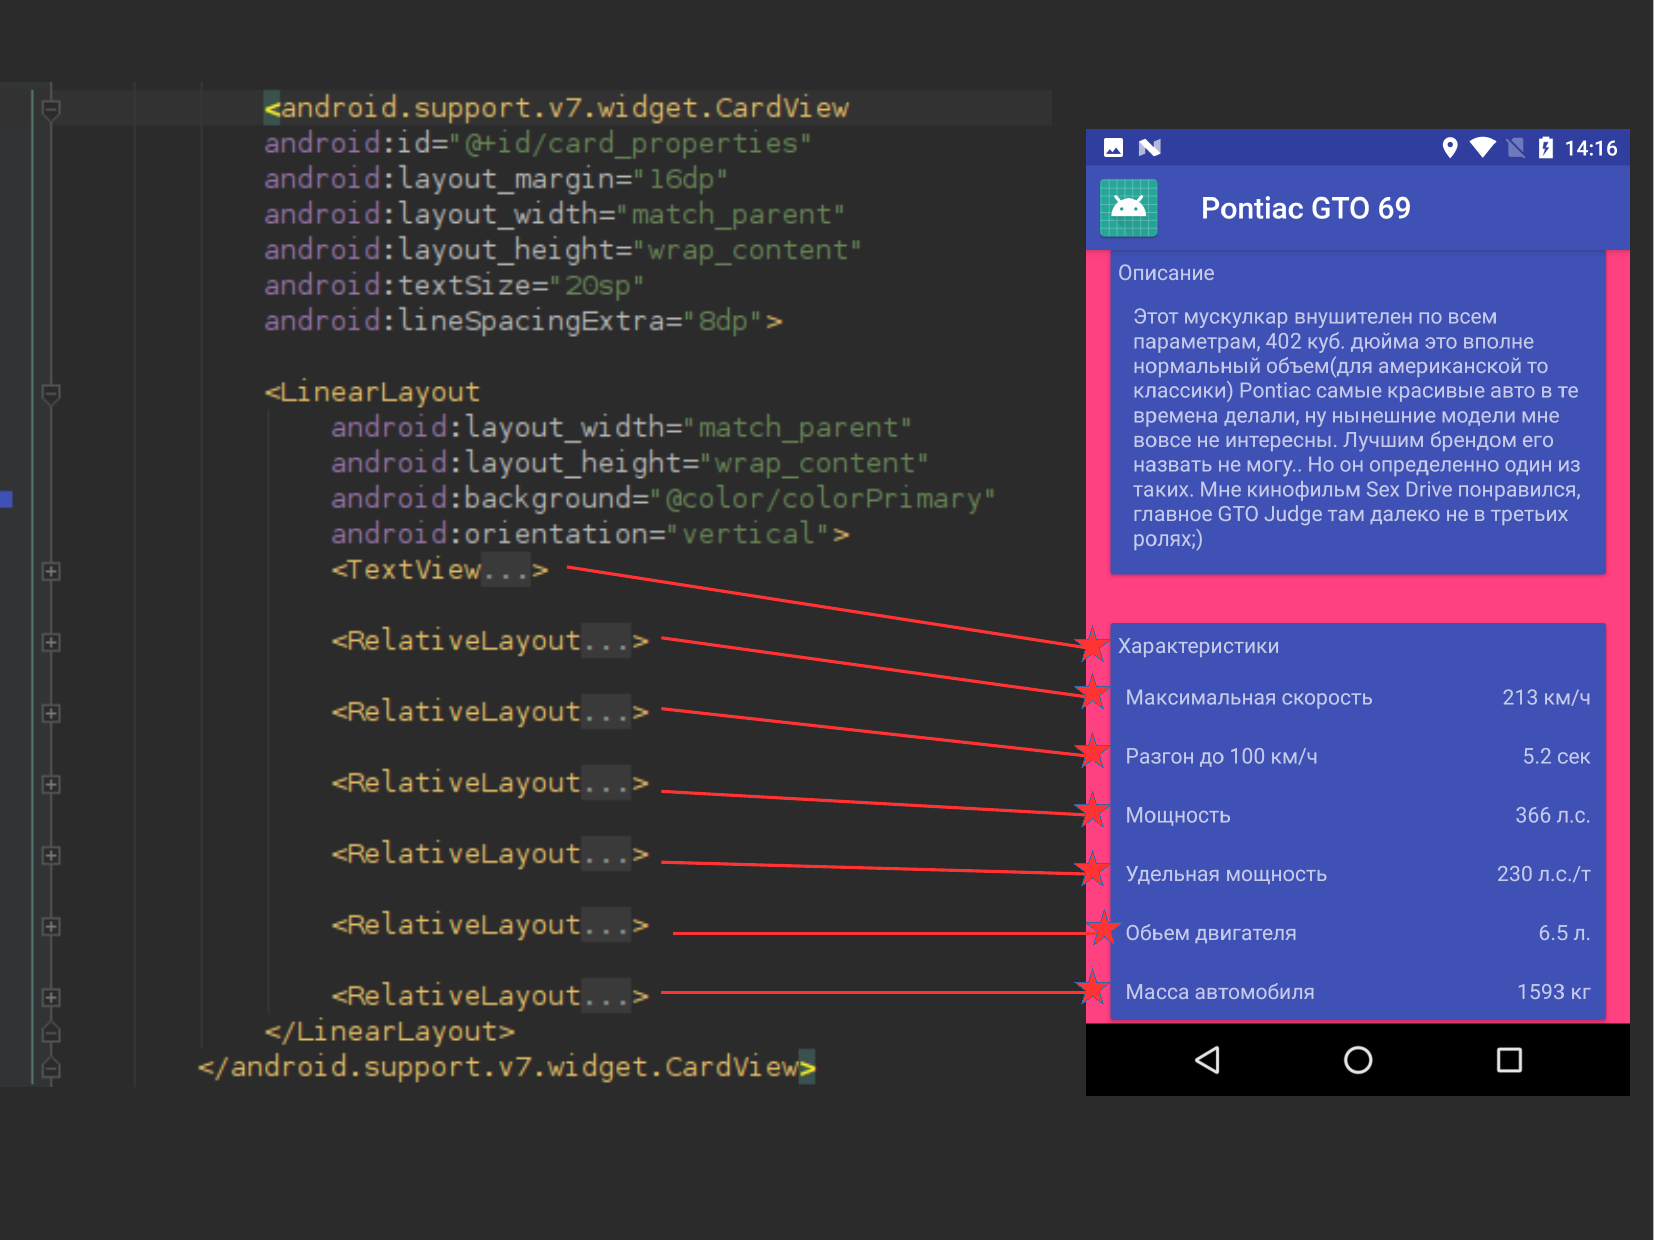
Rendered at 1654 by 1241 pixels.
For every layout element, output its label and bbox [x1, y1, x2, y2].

text_box [1074, 968, 1111, 1004]
text_box [1074, 625, 1111, 662]
text_box [1074, 673, 1111, 709]
text_box [1074, 850, 1111, 886]
text_box [1074, 791, 1111, 827]
picture [0, 82, 1052, 1087]
text_box [1086, 909, 1123, 945]
text_box [1074, 732, 1111, 768]
picture [1086, 129, 1630, 1096]
picture [1086, 924, 1097, 932]
